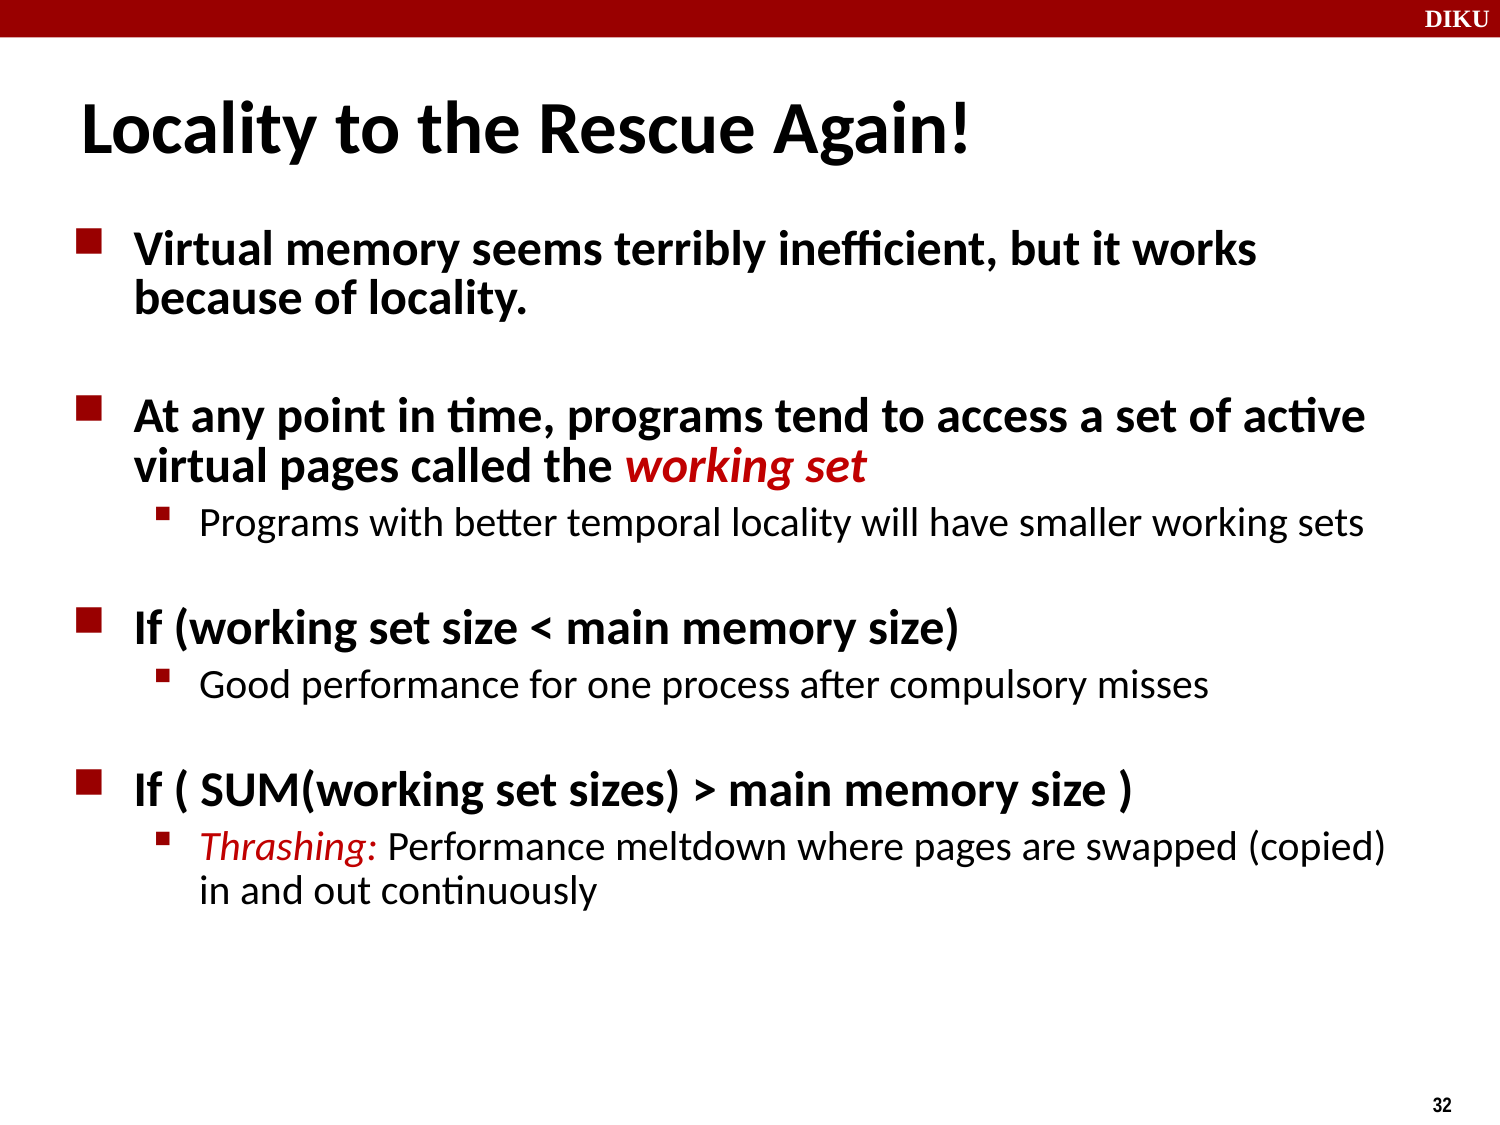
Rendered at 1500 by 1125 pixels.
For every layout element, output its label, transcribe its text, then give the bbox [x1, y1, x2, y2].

text_box Locality to the Rescue Again! [66, 59, 1426, 188]
text_box Virtual memory seems terribly inefficient, but it works because of locality. At any point in time, programs tend to access a set of active virtual pages called the working set Programs with better temporal locality will have smaller working sets If (working set size < main memory size) Good performance for one process after compulsory misses If ( SUM(working set sizes) > main memory size ) Thrashing: Performance meltdown where pages are swapped (copied) in and out continuously [62, 217, 1426, 1075]
